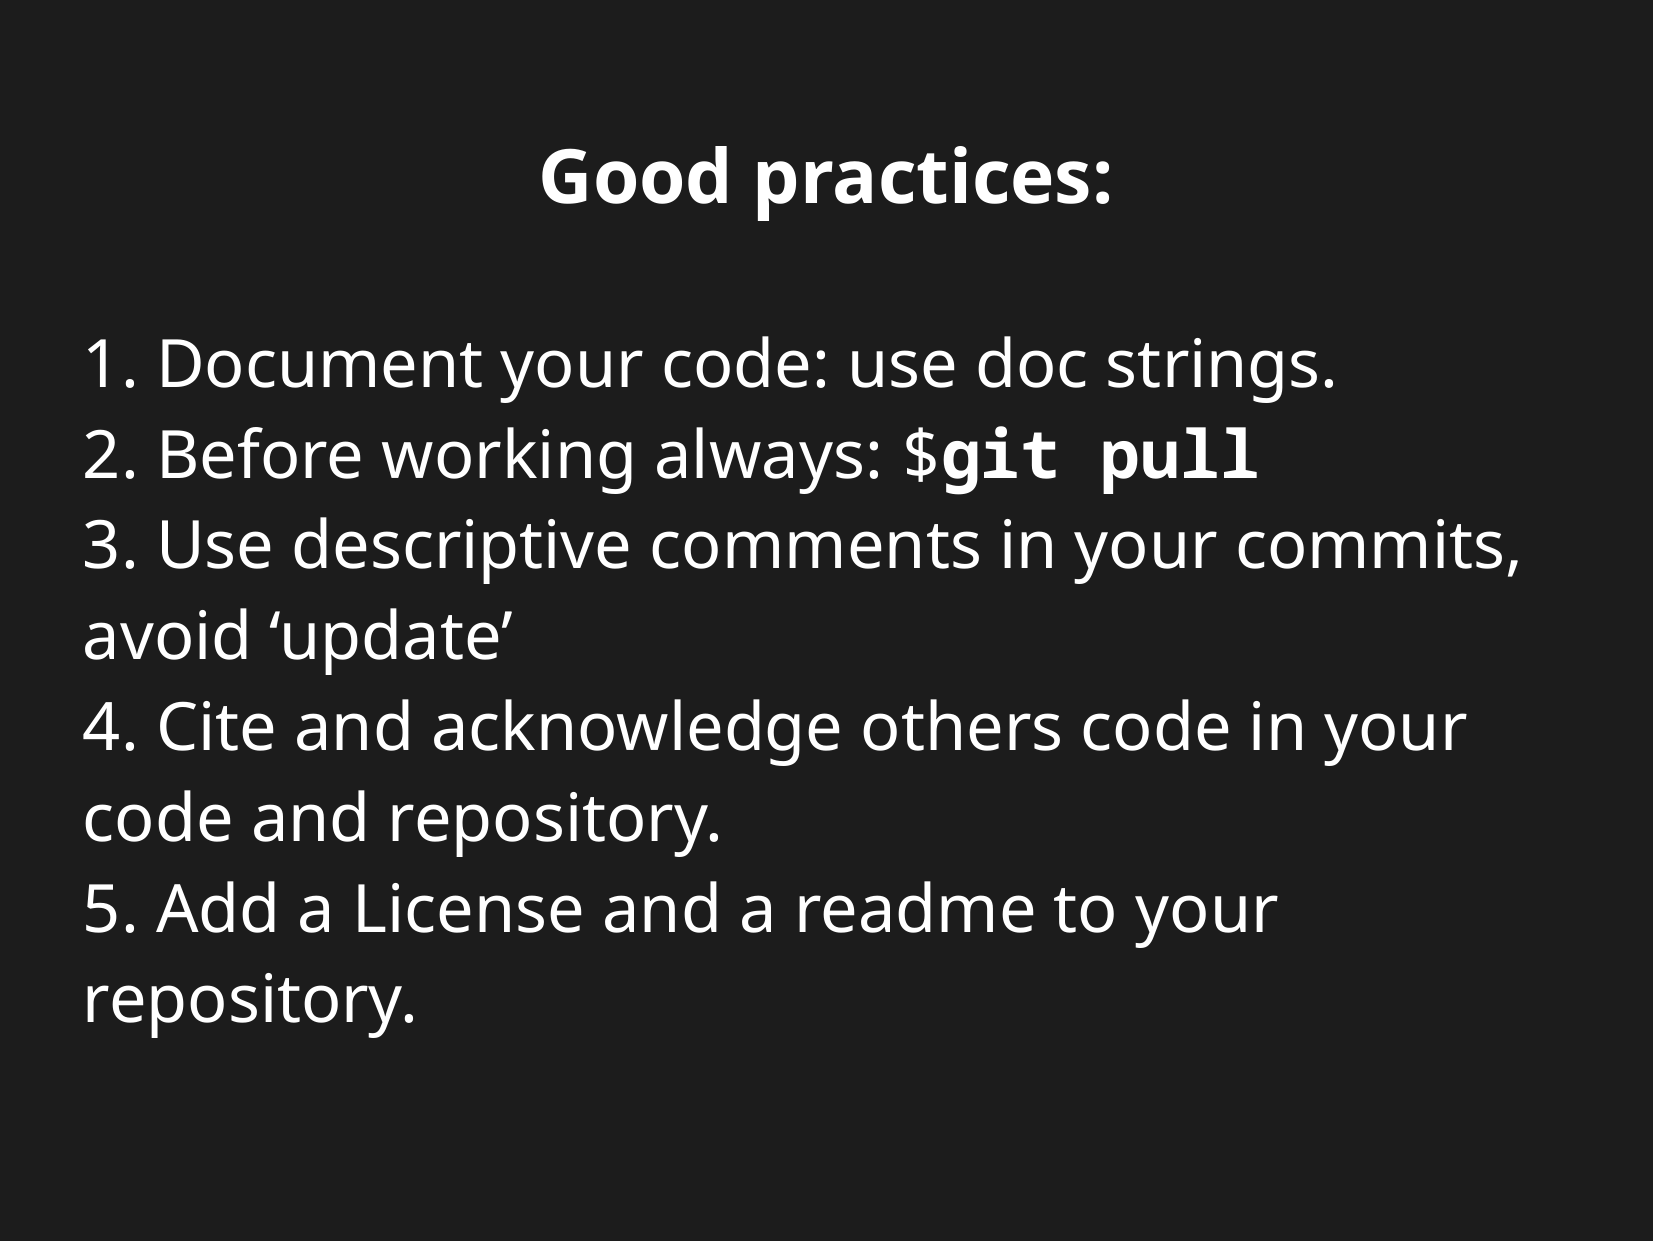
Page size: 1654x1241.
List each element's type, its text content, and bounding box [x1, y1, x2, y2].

subtitle Good practices: 1. Document your code: use doc strings. 2. Before working always: $git pull 3. Use descriptive comments in your commits, avoid ‘update’ 4. Cite and acknowledge others code in your code and repository. 5. Add a License and a readme to your repository. [82, 44, 1571, 1121]
